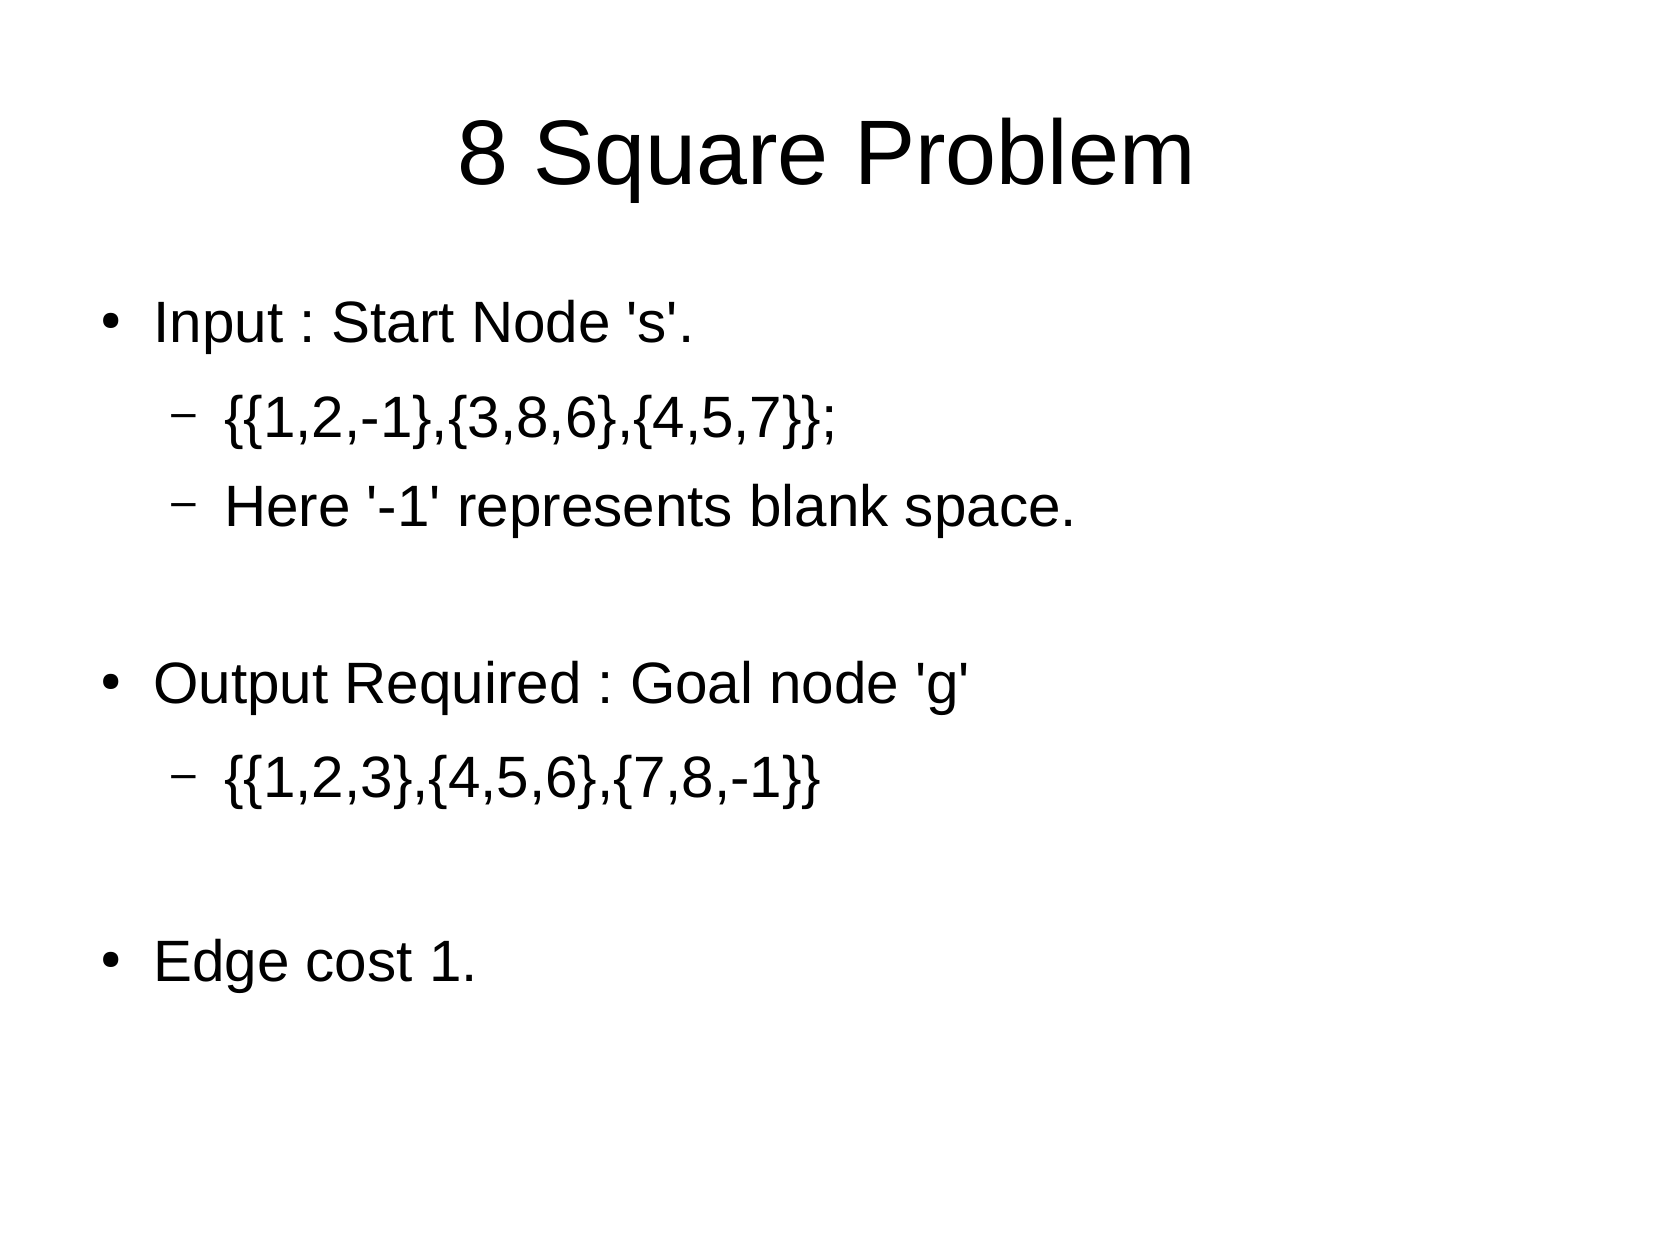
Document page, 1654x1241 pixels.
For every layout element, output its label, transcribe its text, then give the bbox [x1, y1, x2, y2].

title 8 Square Problem [82, 49, 1571, 257]
list Input : Start Node 's'. {{1,2,-1},{3,8,6},{4,5,7}}; Here '-1' represents blank space. Output Required : Goal node 'g' {{1,2,3},{4,5,6},{7,8,-1}} Edge cost 1. [82, 290, 1538, 1134]
